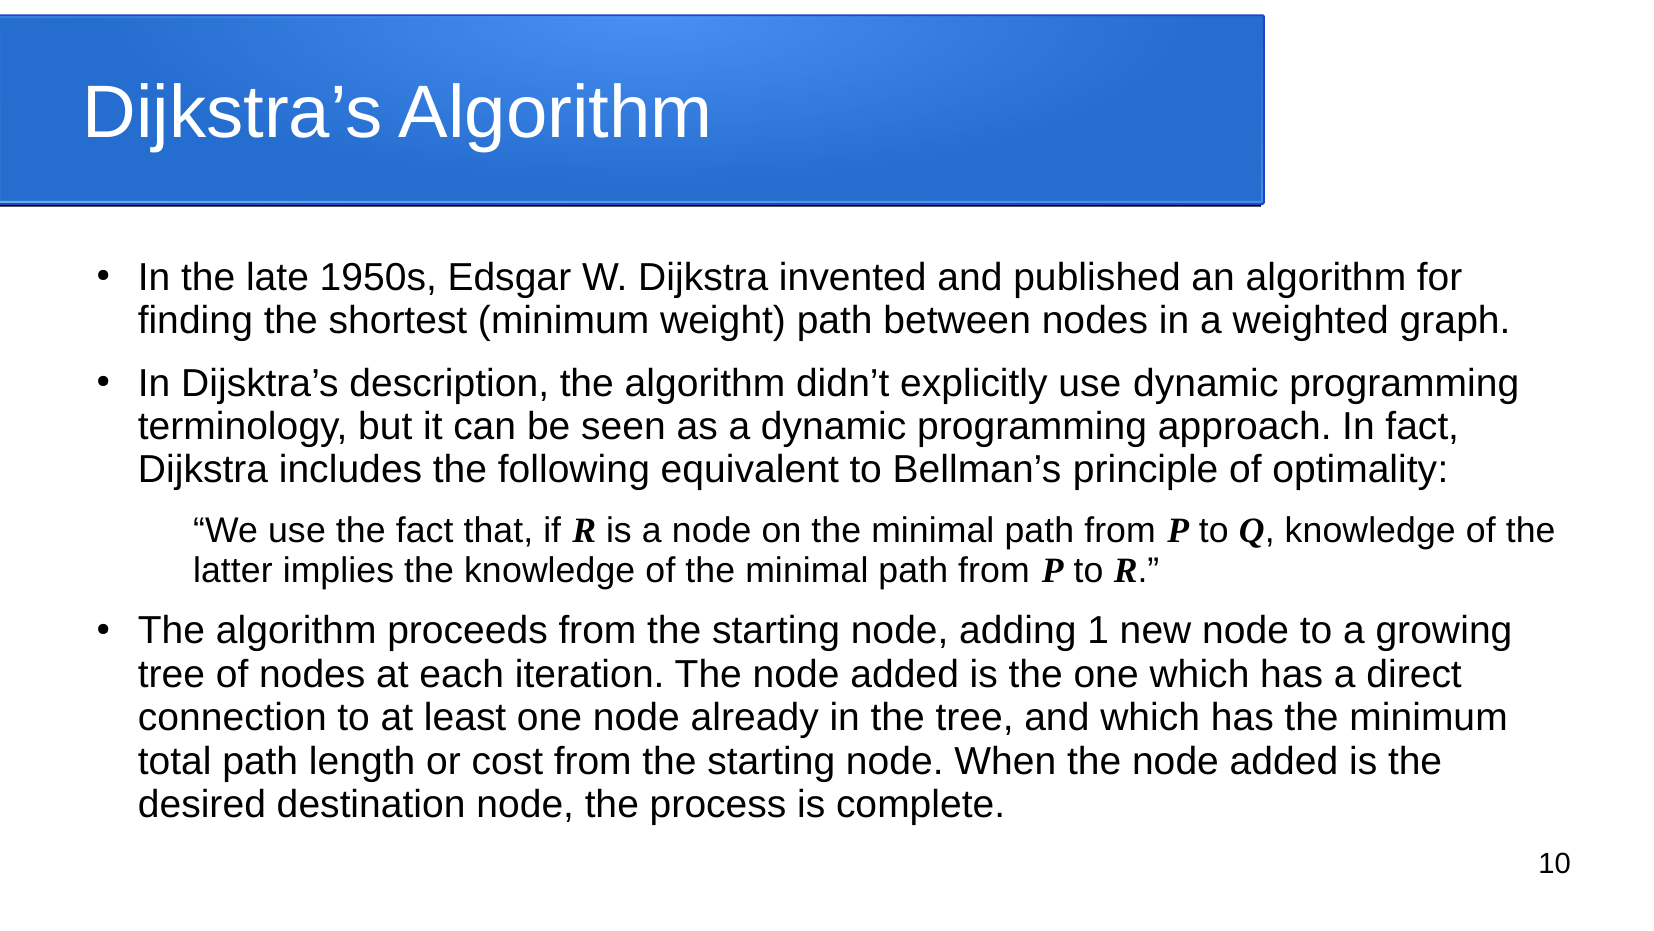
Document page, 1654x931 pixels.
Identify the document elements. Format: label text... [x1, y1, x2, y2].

title Dijkstra’s Algorithm [82, 35, 1235, 189]
list In the late 1950s, Edsgar W. Dijkstra invented and published an algorithm for finding the shortest (minimum weight) path between nodes in a weighted graph. In Dijsktra’s description, the algorithm didn’t explicitly use dynamic programming terminology, but it can be seen as a dynamic programming approach. In fact, Dijkstra includes the following equivalent to Bellman’s principle of optimality: “We use the fact that, if R is a node on the minimal path from P to Q, knowledge of the latter implies the knowledge of the minimal path from P to R.” The algorithm proceeds from the starting node, adding 1 new node to a growing tree of nodes at each iteration. The node added is the one which has a direct connection to at least one node already in the tree, and which has the minimum total path length or cost from the starting node. When the node added is the desired destination node, the process is complete. [82, 255, 1571, 837]
